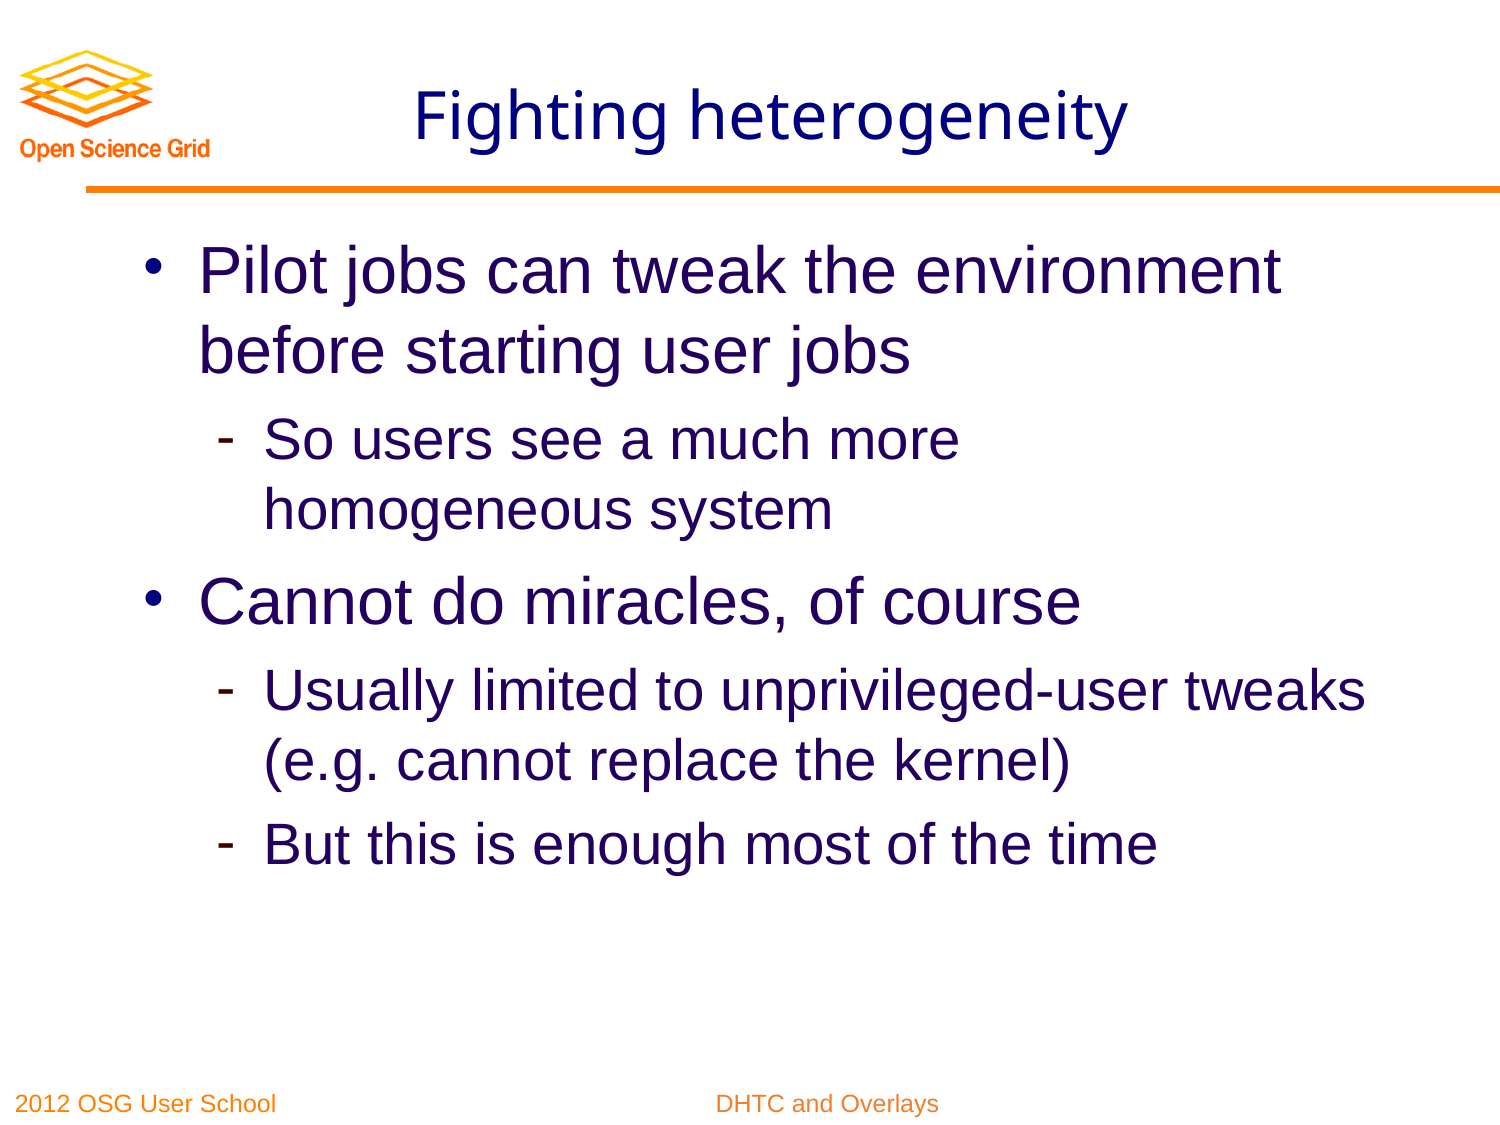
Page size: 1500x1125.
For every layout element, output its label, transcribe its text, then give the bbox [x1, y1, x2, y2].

list Pilot jobs can tweak the environment before starting user jobs So users see a much more homogeneous system Cannot do miracles, of course Usually limited to unprivileged-user tweaks (e.g. cannot replace the kernel) But this is enough most of the time [127, 218, 1403, 962]
picture [0, 27, 201, 179]
title Fighting heterogeneity [201, 18, 1342, 207]
